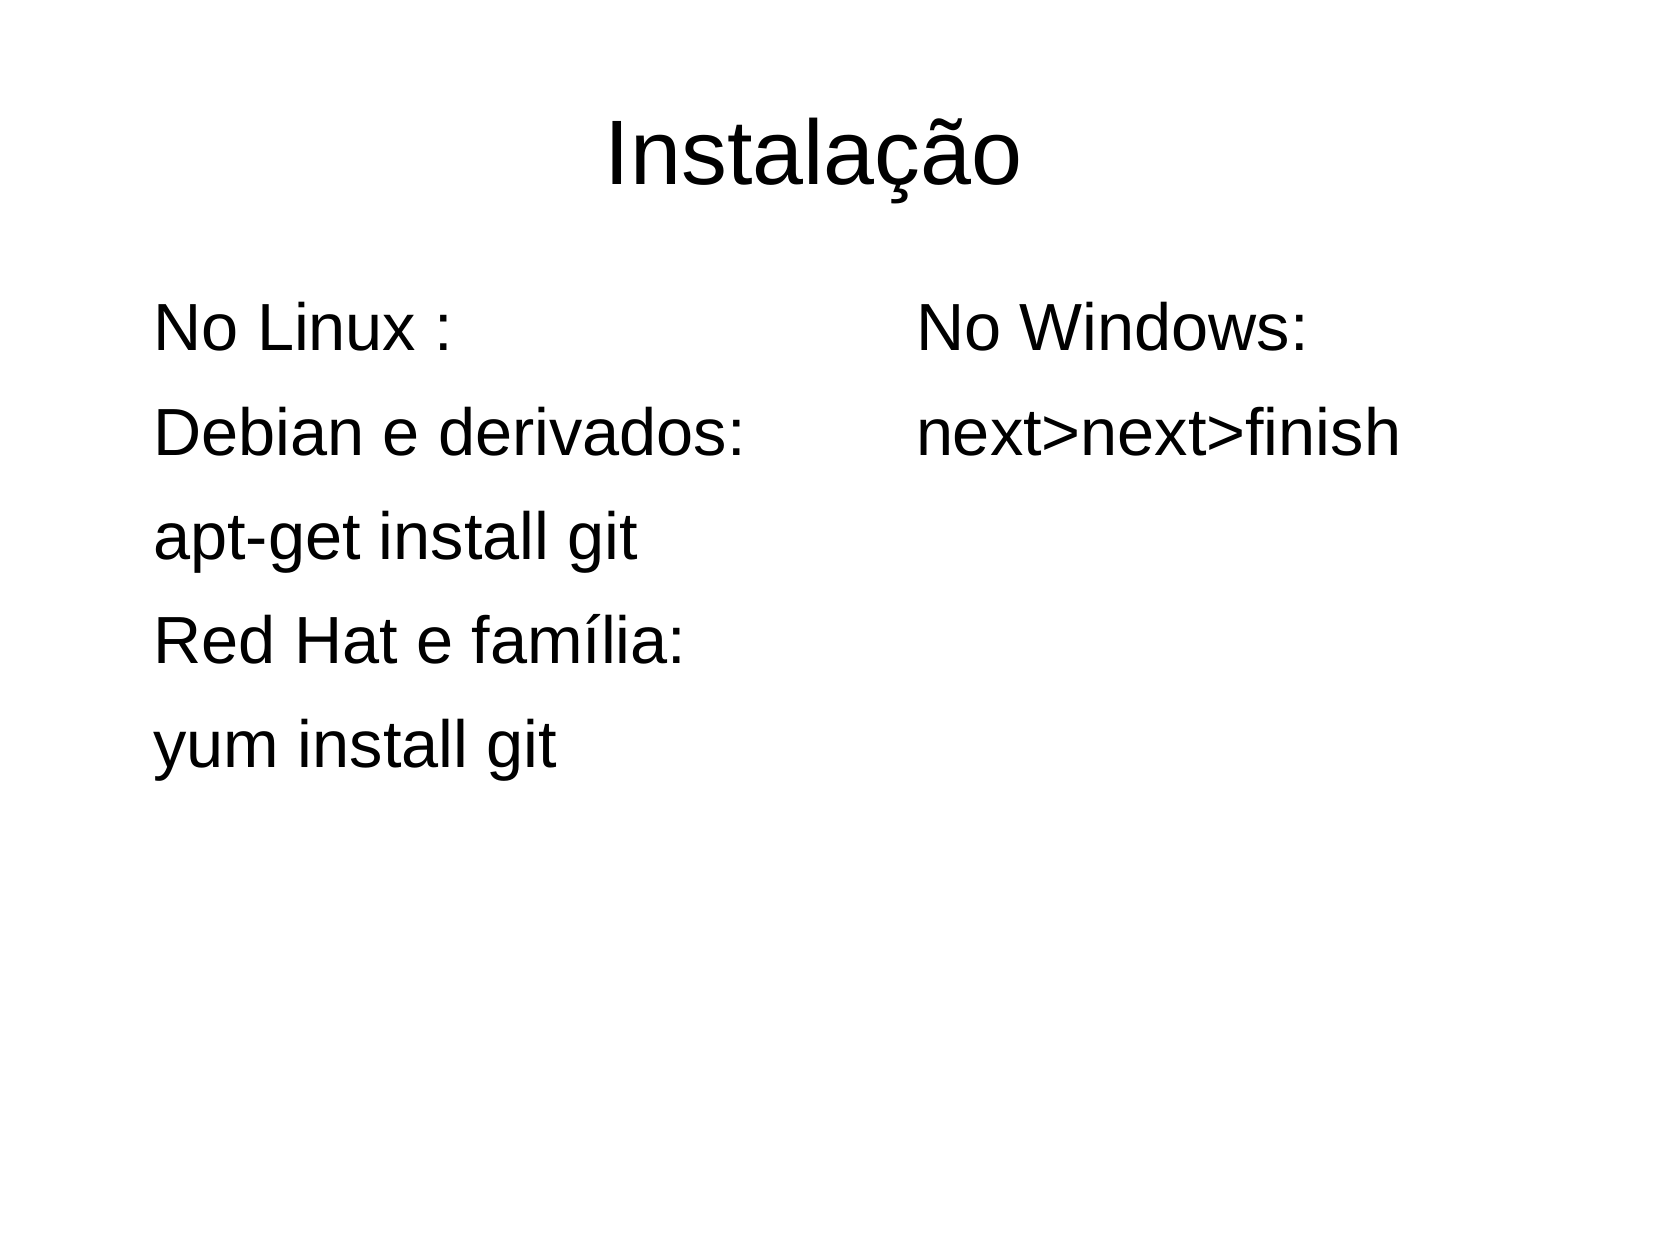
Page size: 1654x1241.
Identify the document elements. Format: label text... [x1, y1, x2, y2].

list No Windows: next>next>finish [845, 290, 1572, 1010]
title Instalação [82, 49, 1571, 257]
list No Linux : Debian e derivados: apt-get install git Red Hat e família: yum install git [82, 290, 809, 1010]
